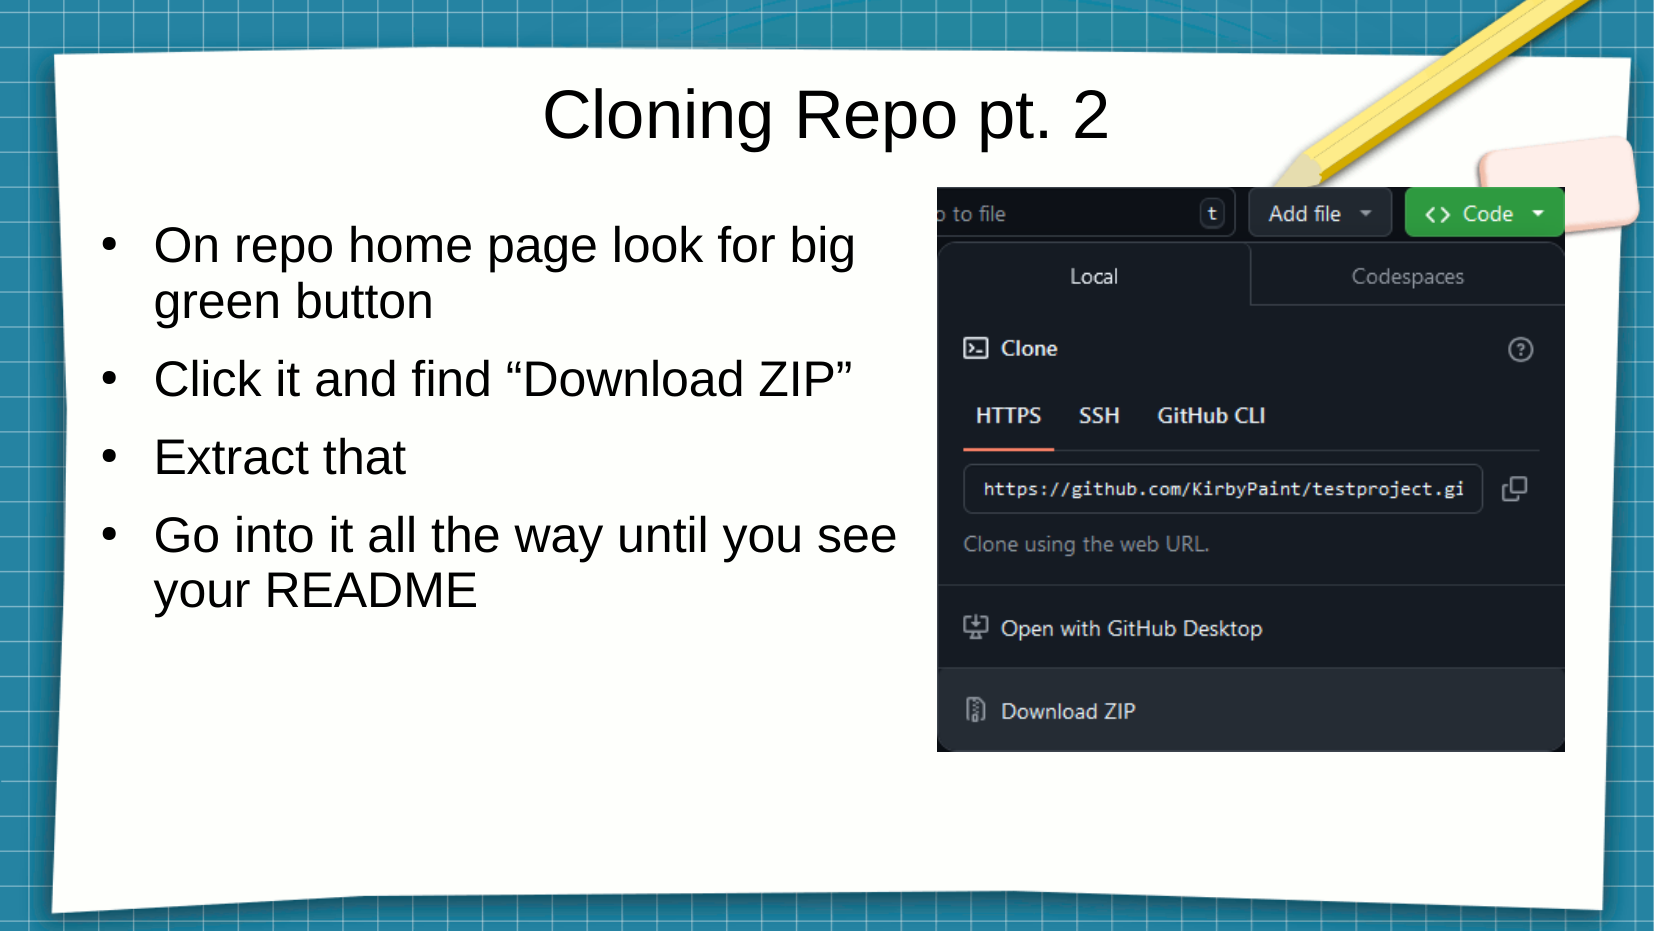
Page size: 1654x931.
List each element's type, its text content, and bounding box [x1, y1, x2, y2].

picture [0, 0, 1654, 931]
list On repo home page look for big green button Click it and find “Download ZIP” Extract that Go into it all the way until you see your README [82, 217, 901, 758]
title Cloning Repo pt. 2 [82, 37, 1571, 193]
